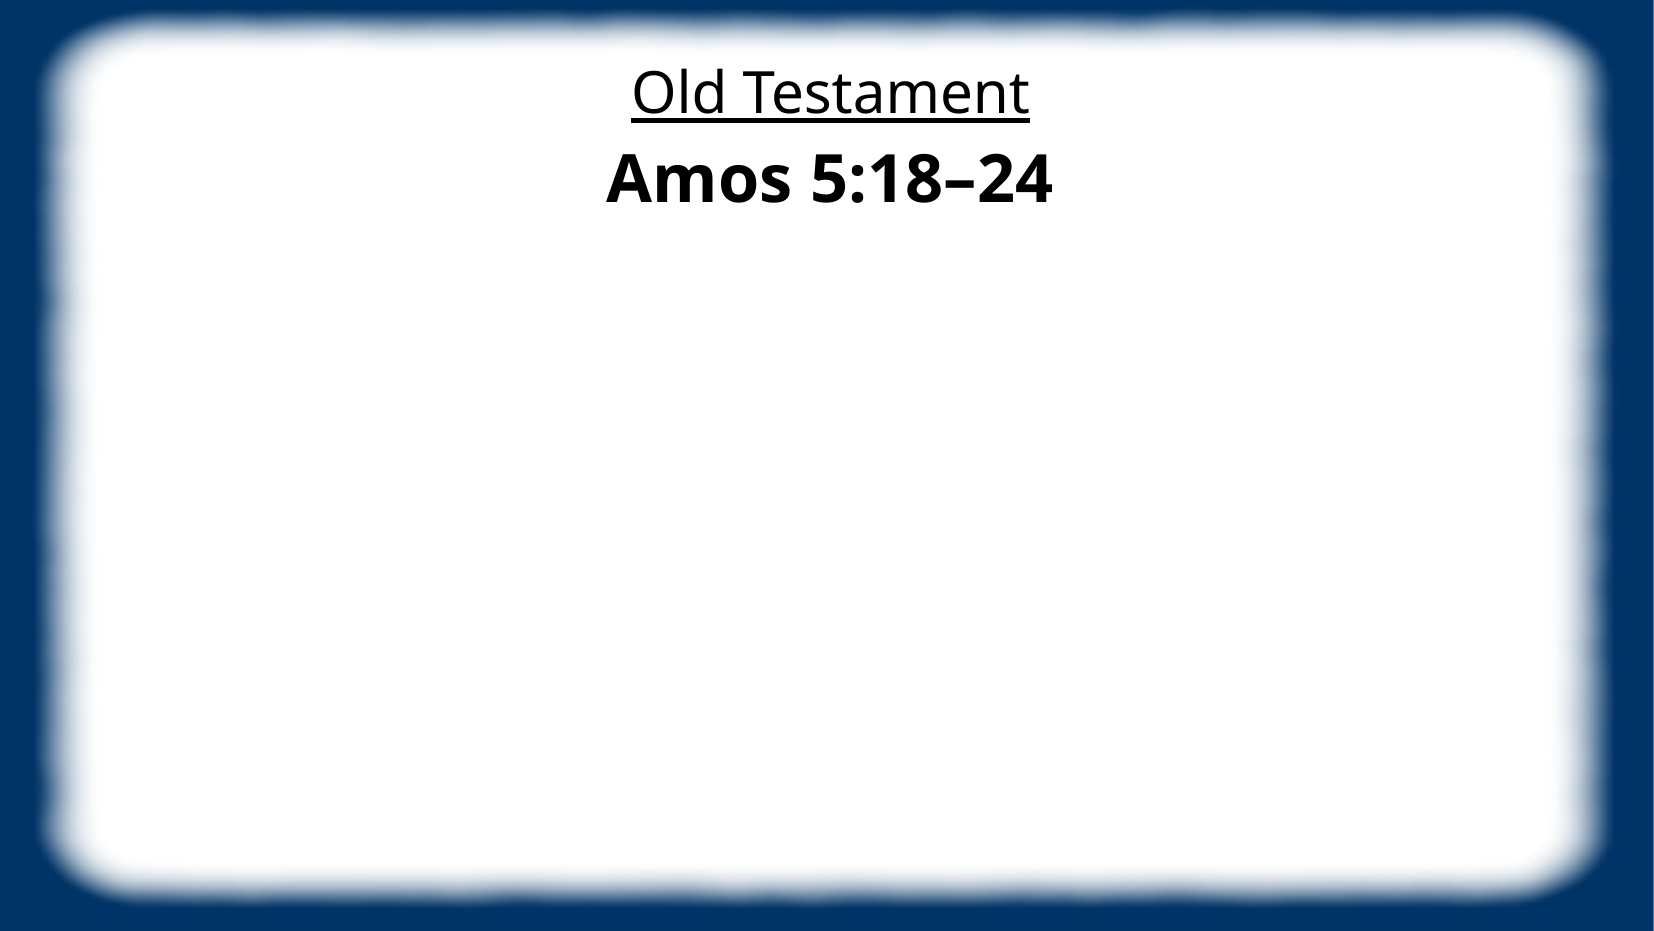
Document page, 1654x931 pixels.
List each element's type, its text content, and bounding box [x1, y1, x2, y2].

picture [0, 0, 1654, 931]
text_box Old Testament Amos 5:18–24 [105, 44, 1556, 226]
